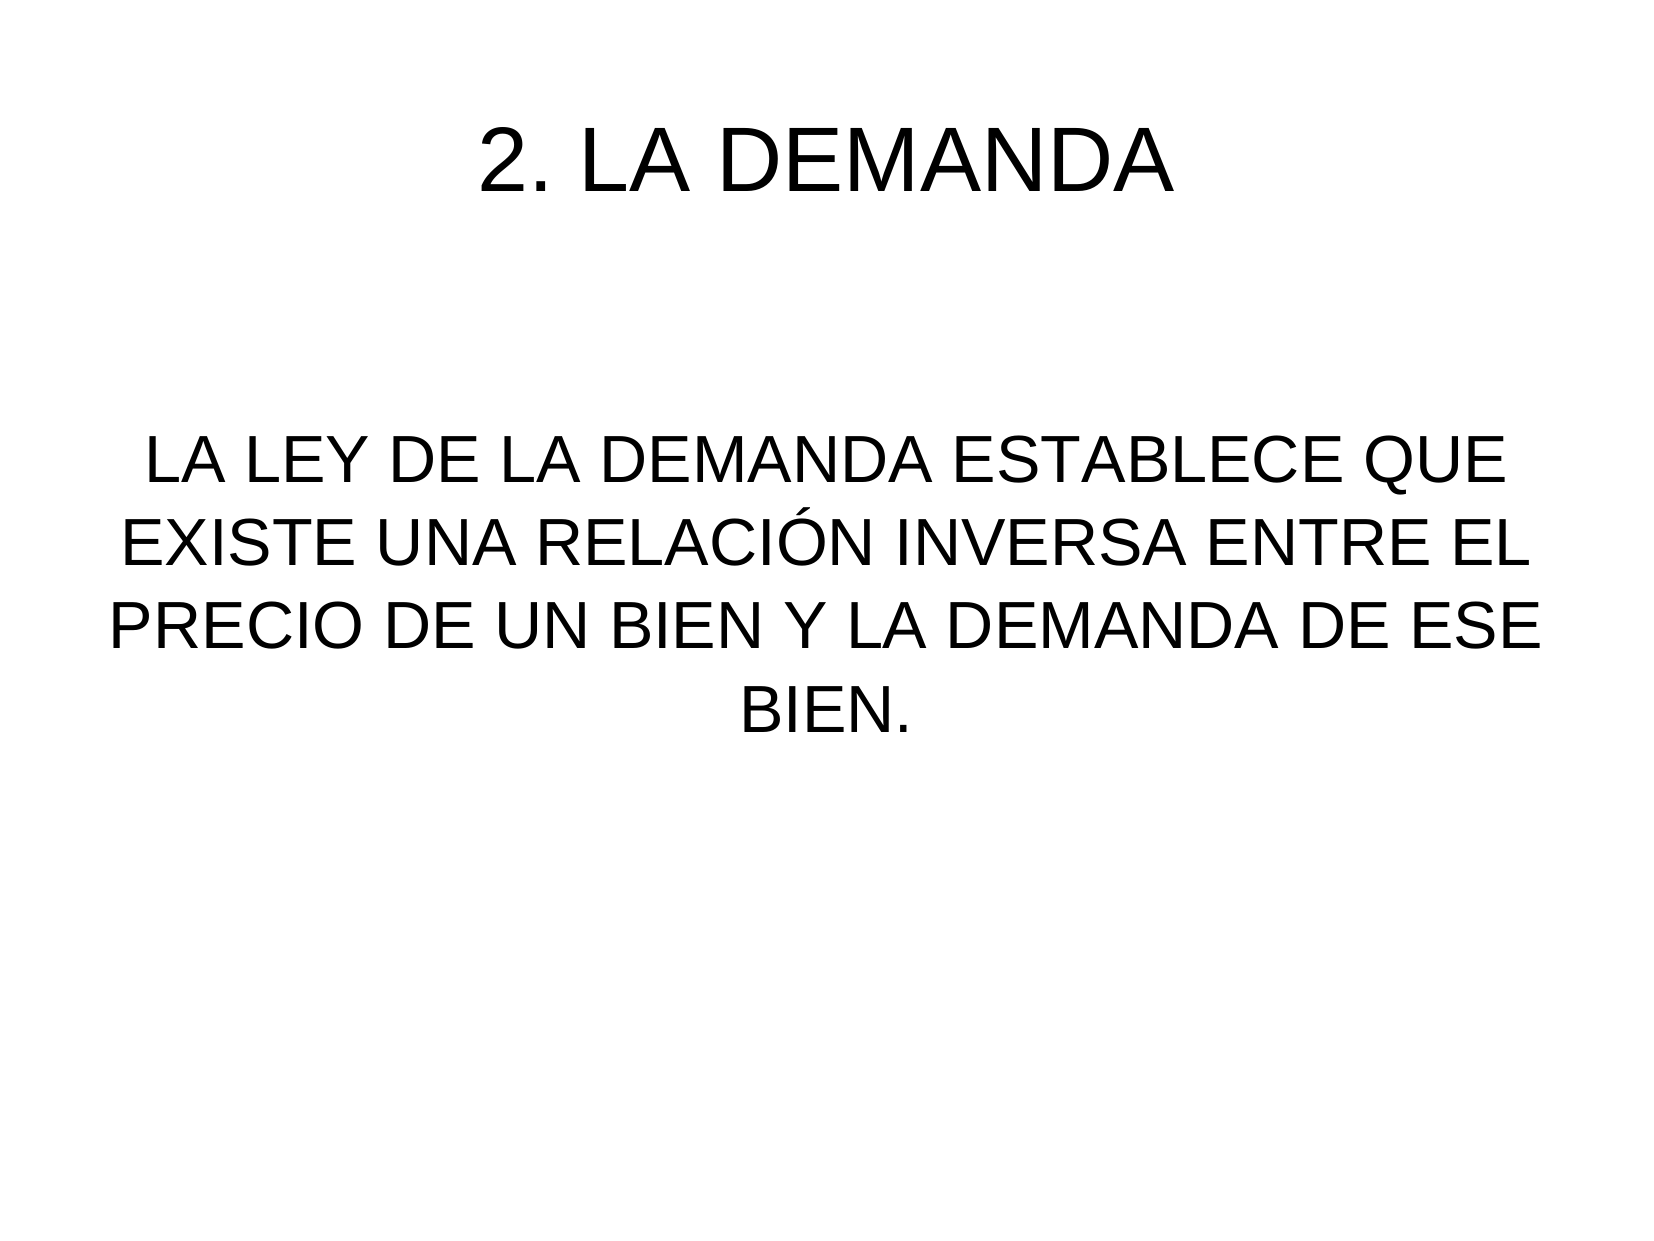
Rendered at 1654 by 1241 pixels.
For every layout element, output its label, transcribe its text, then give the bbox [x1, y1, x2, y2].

text_box LA LEY DE LA DEMANDA ESTABLECE QUE EXISTE UNA RELACIÓN INVERSA ENTRE EL PRECIO DE UN BIEN Y LA DEMANDA DE ESE BIEN. [82, 56, 1571, 1102]
